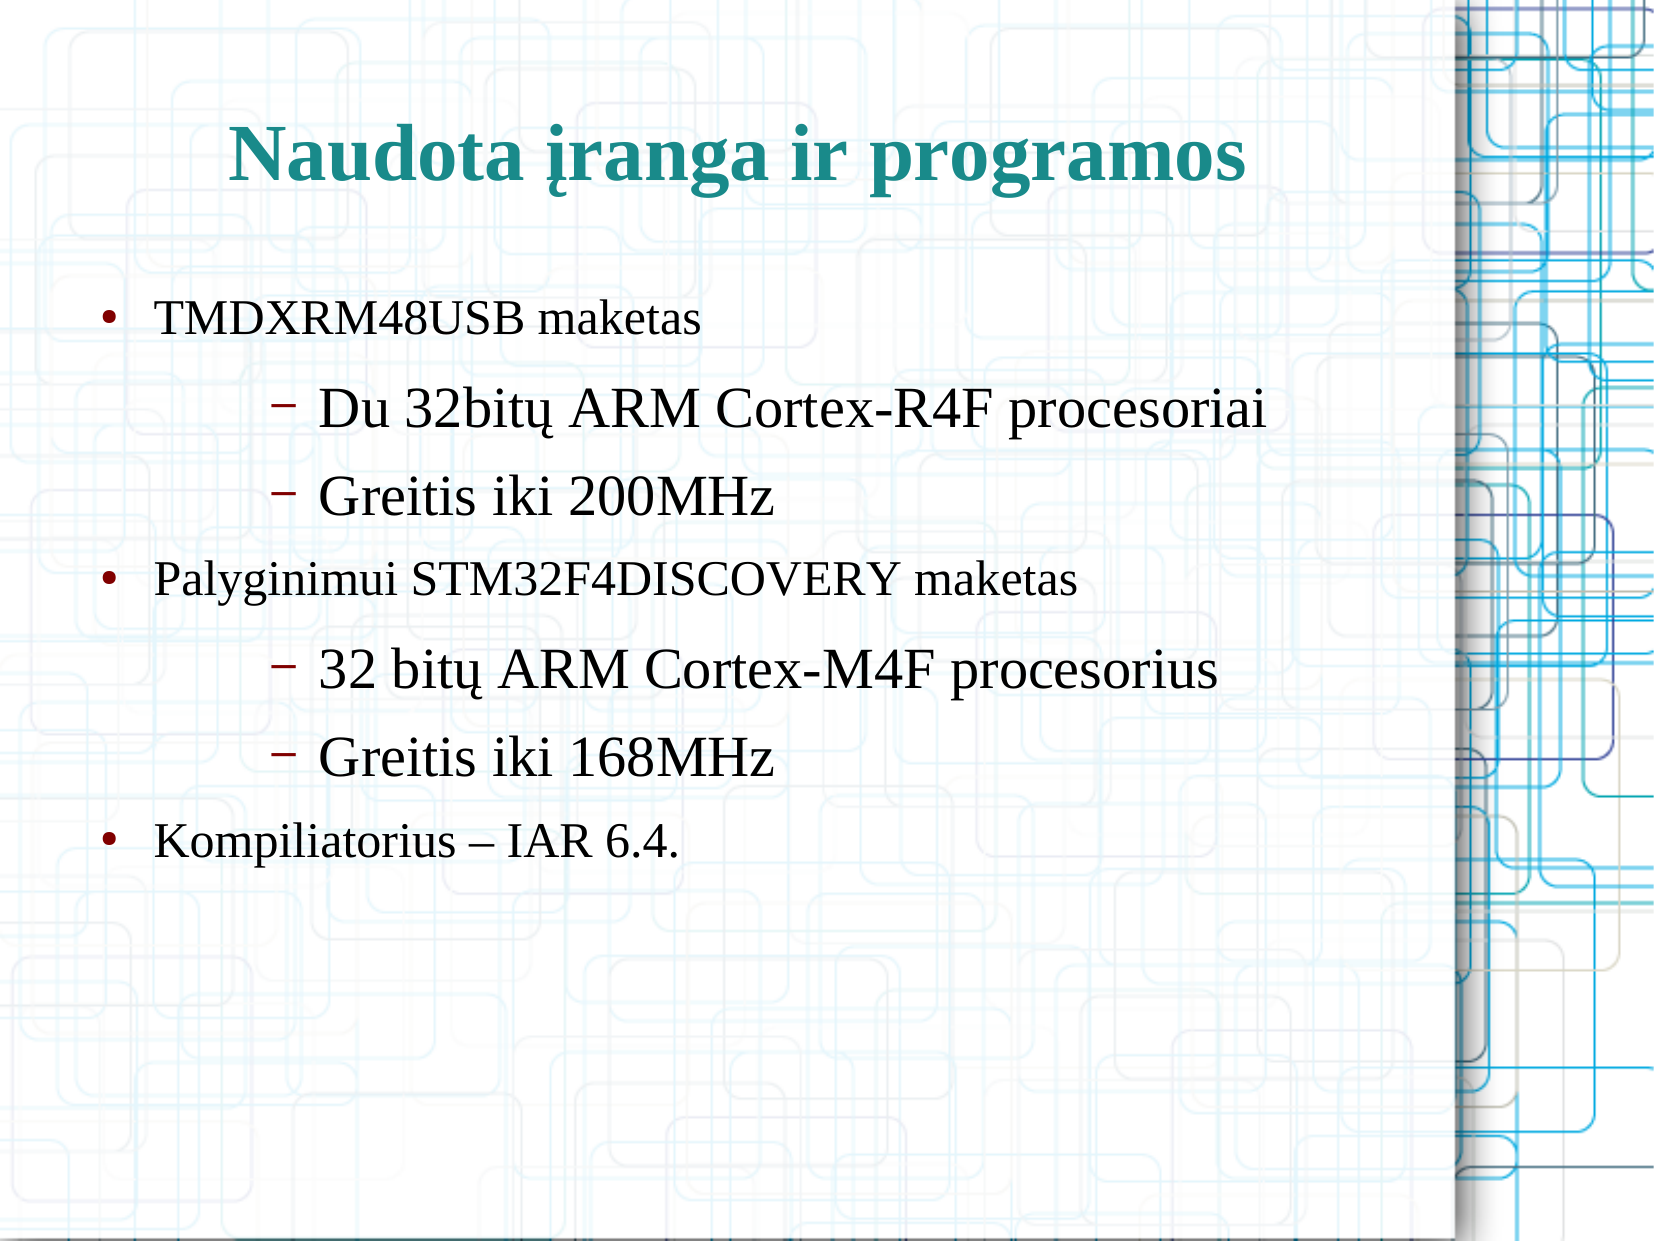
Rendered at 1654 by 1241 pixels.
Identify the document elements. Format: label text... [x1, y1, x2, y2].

title Naudota įranga ir programos [59, 49, 1418, 257]
picture [0, 0, 1654, 1241]
list TMDXRM48USB maketas Du 32bitų ARM Cortex-R4F procesoriai Greitis iki 200MHz Palyginimui STM32F4DISCOVERY maketas 32 bitų ARM Cortex-M4F procesorius Greitis iki 168MHz Kompiliatorius – IAR 6.4. [82, 290, 1418, 1010]
